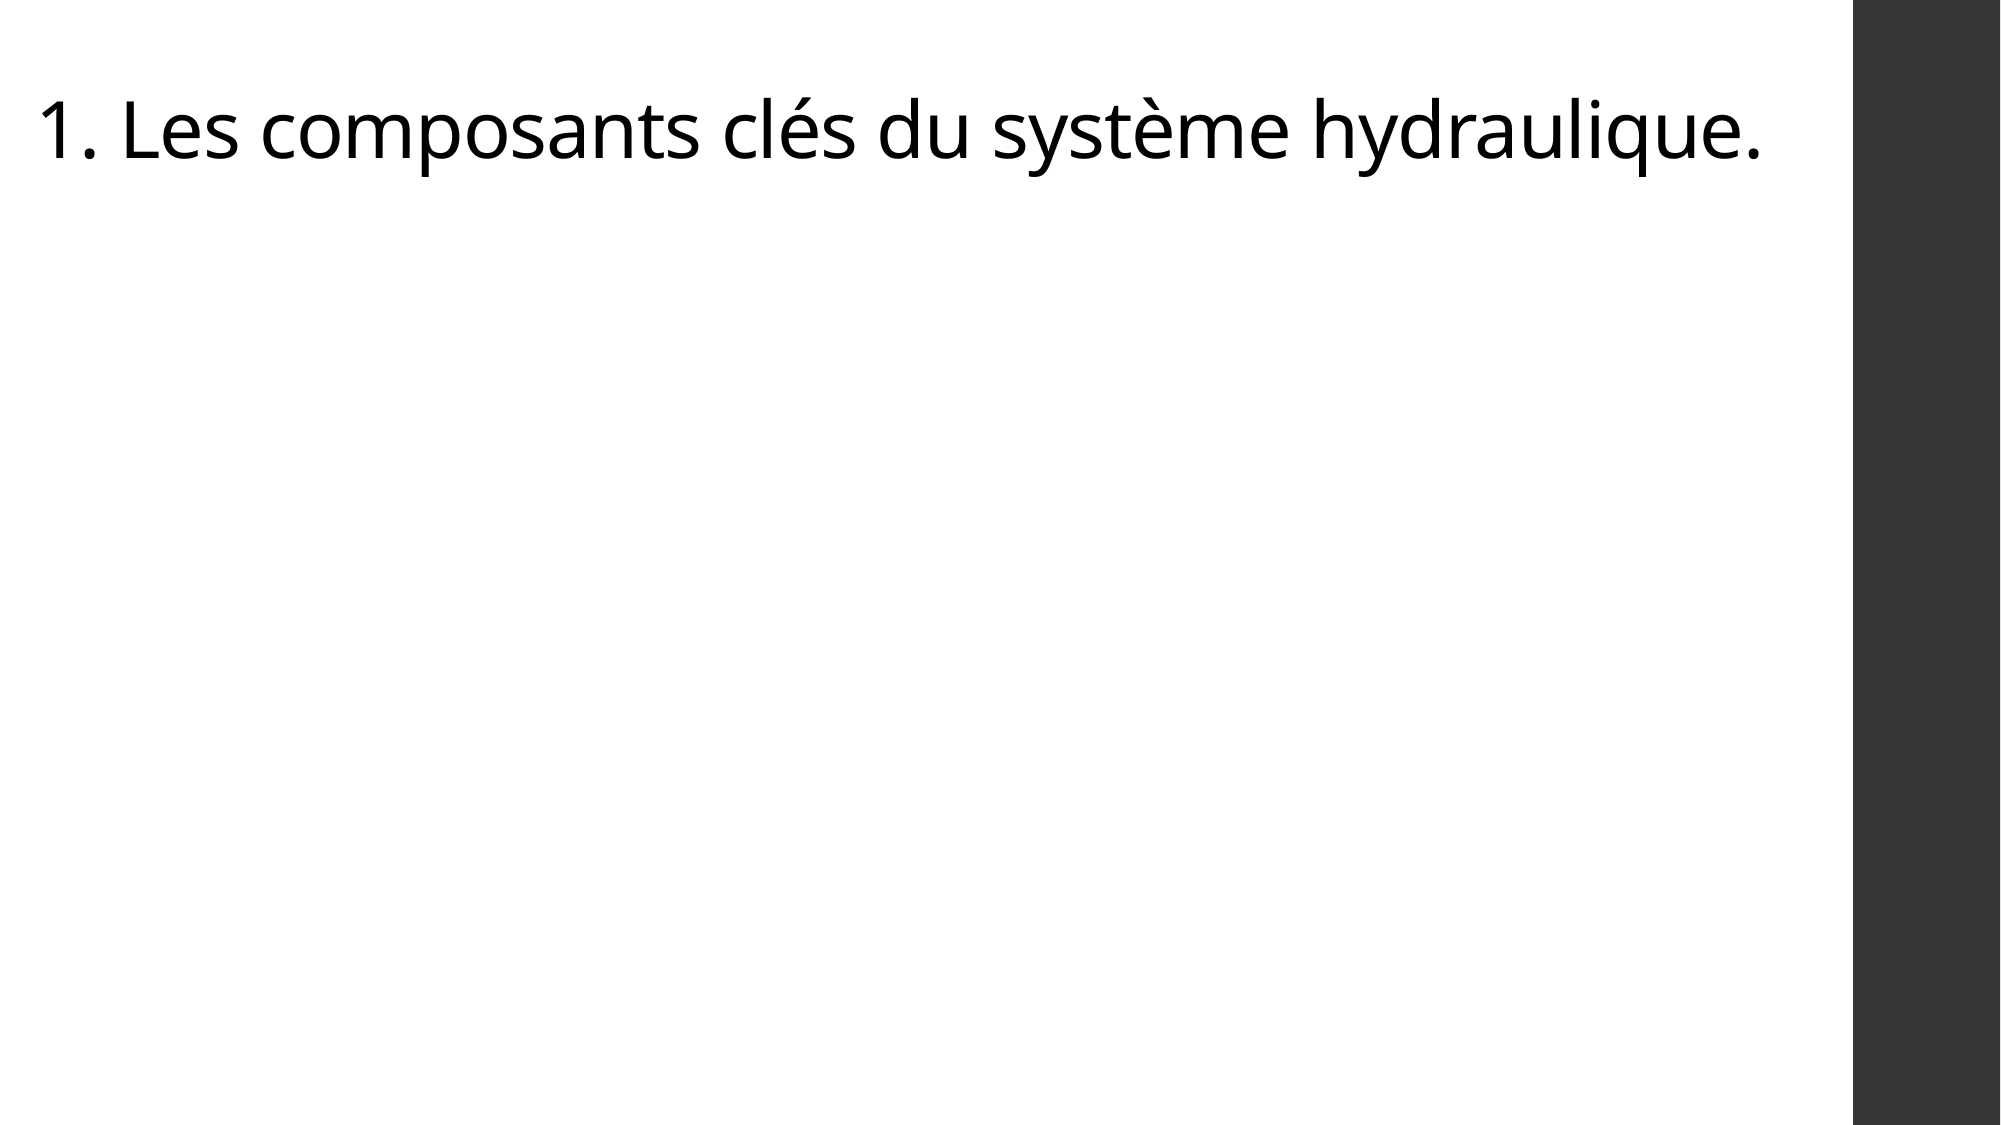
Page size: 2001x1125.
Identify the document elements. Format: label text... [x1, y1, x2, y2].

title 1. Les composants clés du système hydraulique. [0, 60, 1872, 278]
